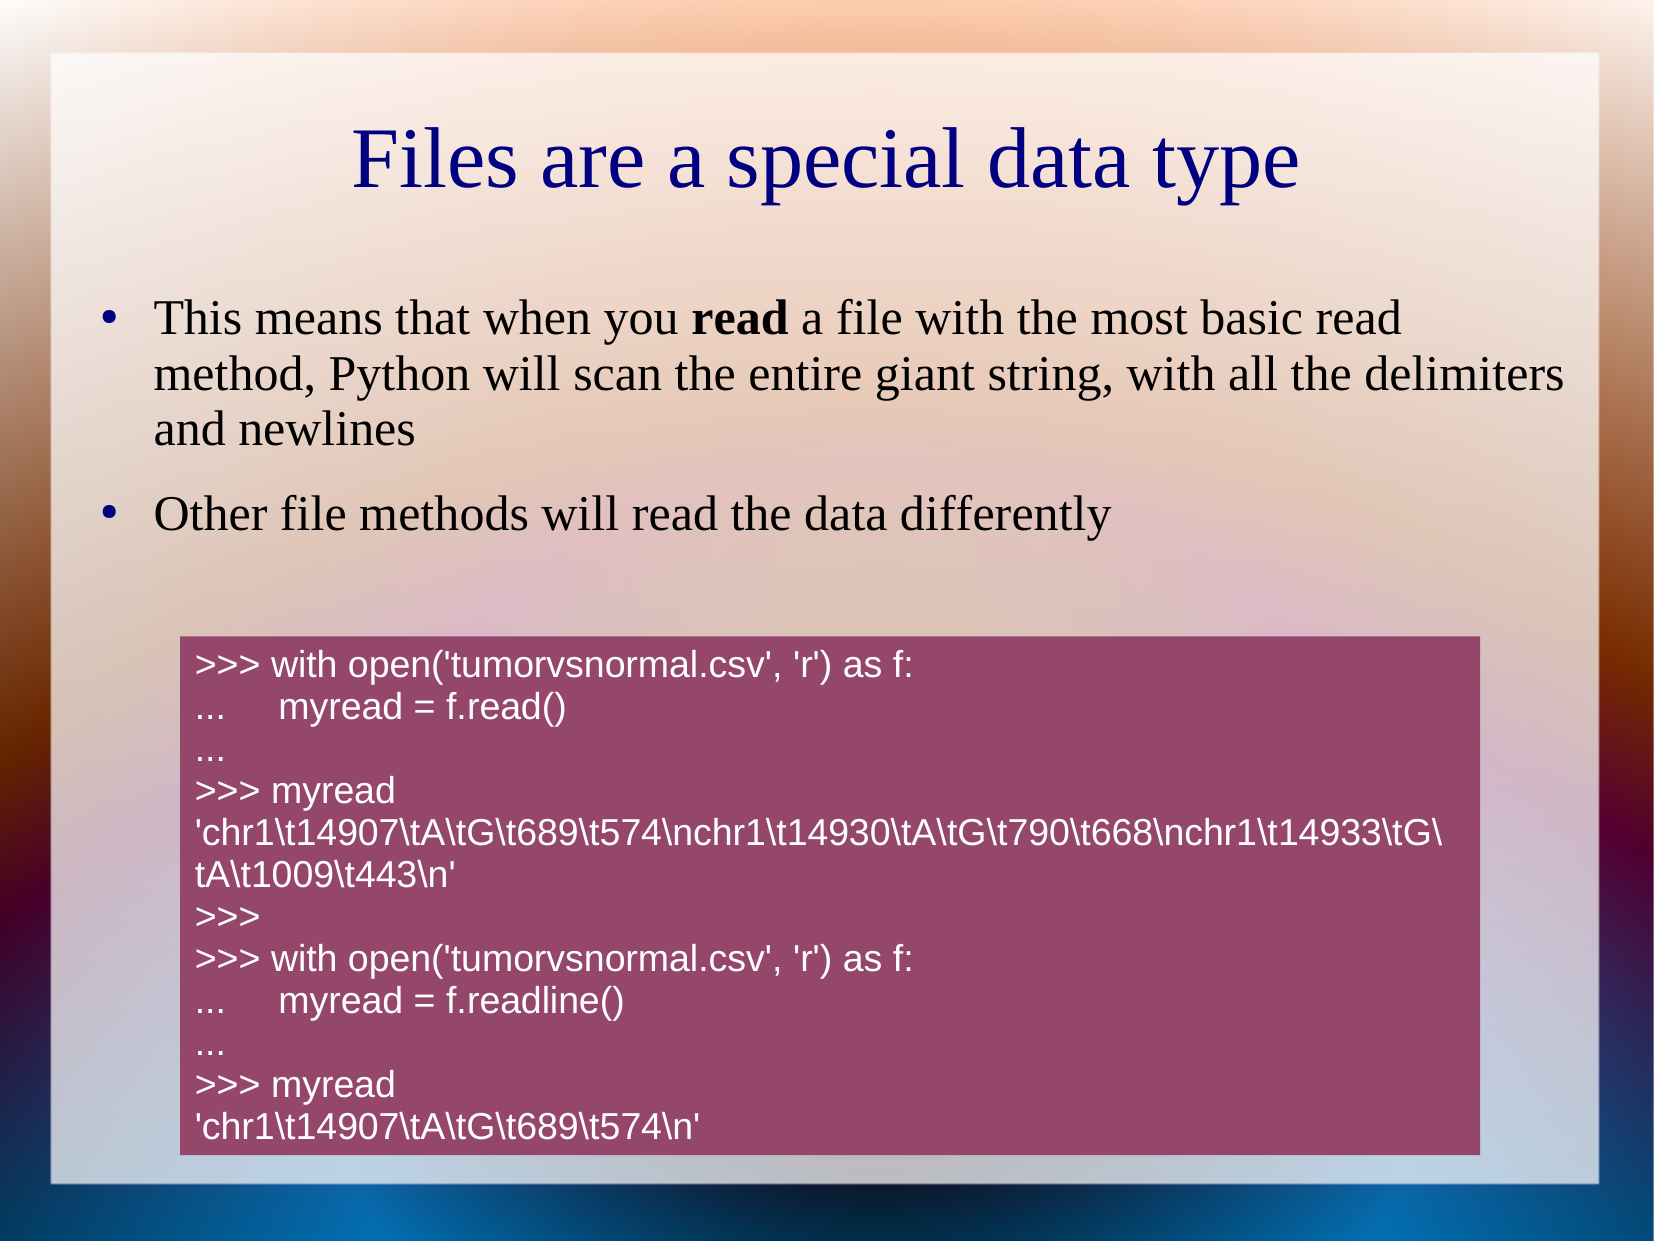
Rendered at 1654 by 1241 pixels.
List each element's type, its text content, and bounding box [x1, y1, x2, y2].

text_box >>> with open('tumorvsnormal.csv', 'r') as f: ... myread = f.read() ... >>> myread 'chr1\t14907\tA\tG\t689\t574\nchr1\t14930\tA\tG\t790\t668\nchr1\t14933\tG\tA\t1009\t443\n' >>> >>> with open('tumorvsnormal.csv', 'r') as f: ... myread = f.readline() ... >>> myread 'chr1\t14907\tA\tG\t689\t574\n' [180, 636, 1481, 1156]
title Files are a special data type [82, 55, 1571, 263]
picture [0, 0, 1654, 1241]
list This means that when you read a file with the most basic read method, Python will scan the entire giant string, with all the delimiters and newlines Other file methods will read the data differently [82, 290, 1571, 601]
